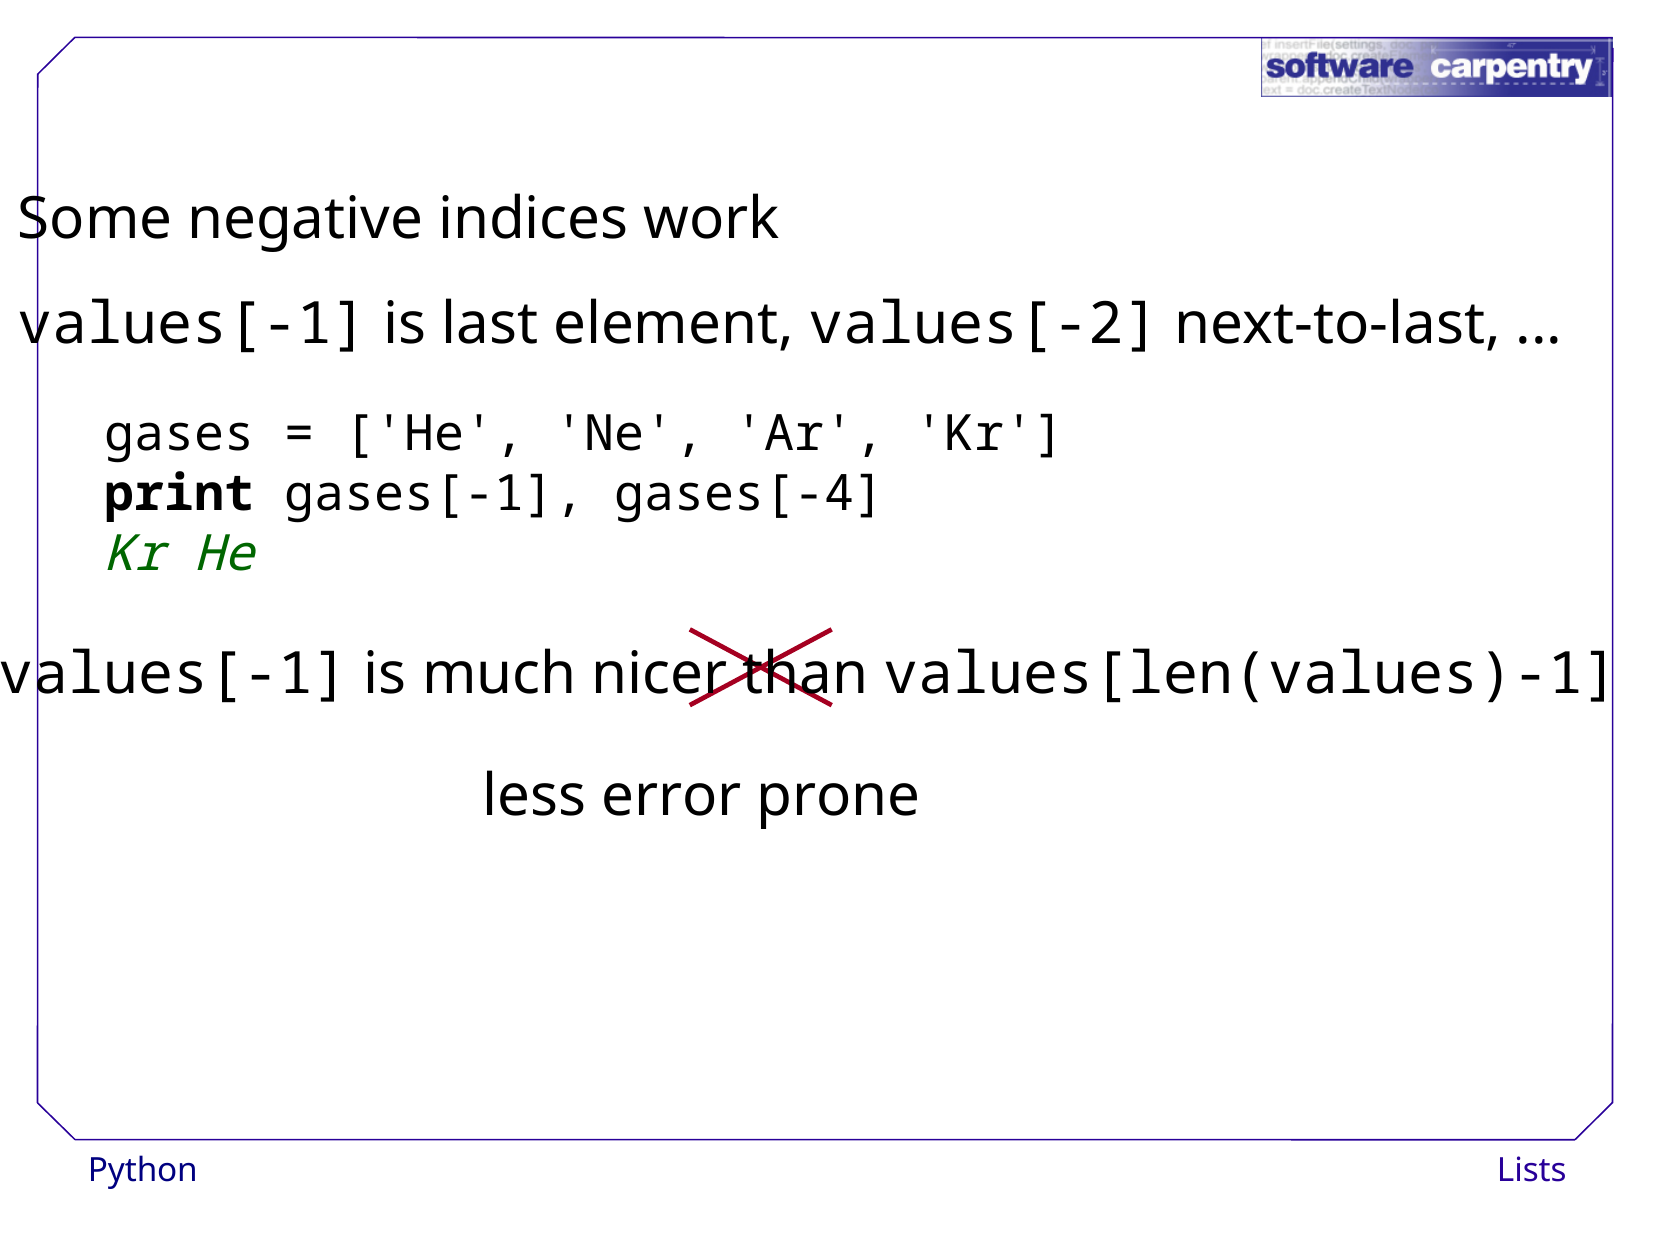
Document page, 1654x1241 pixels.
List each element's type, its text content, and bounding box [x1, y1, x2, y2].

text_box values[-1] is much nicer than values[len(values)-1] [0, 592, 1654, 714]
text_box gases = ['He', 'Ne', 'Ar', 'Kr'] print gases[-1], gases[-4] Kr He [89, 393, 1512, 592]
text_box less error prone [467, 714, 1086, 835]
text_box Some negative indices work values[-1] is last element, values[-2] next-to-last, ... [3, 137, 1654, 364]
picture [1261, 39, 1613, 97]
